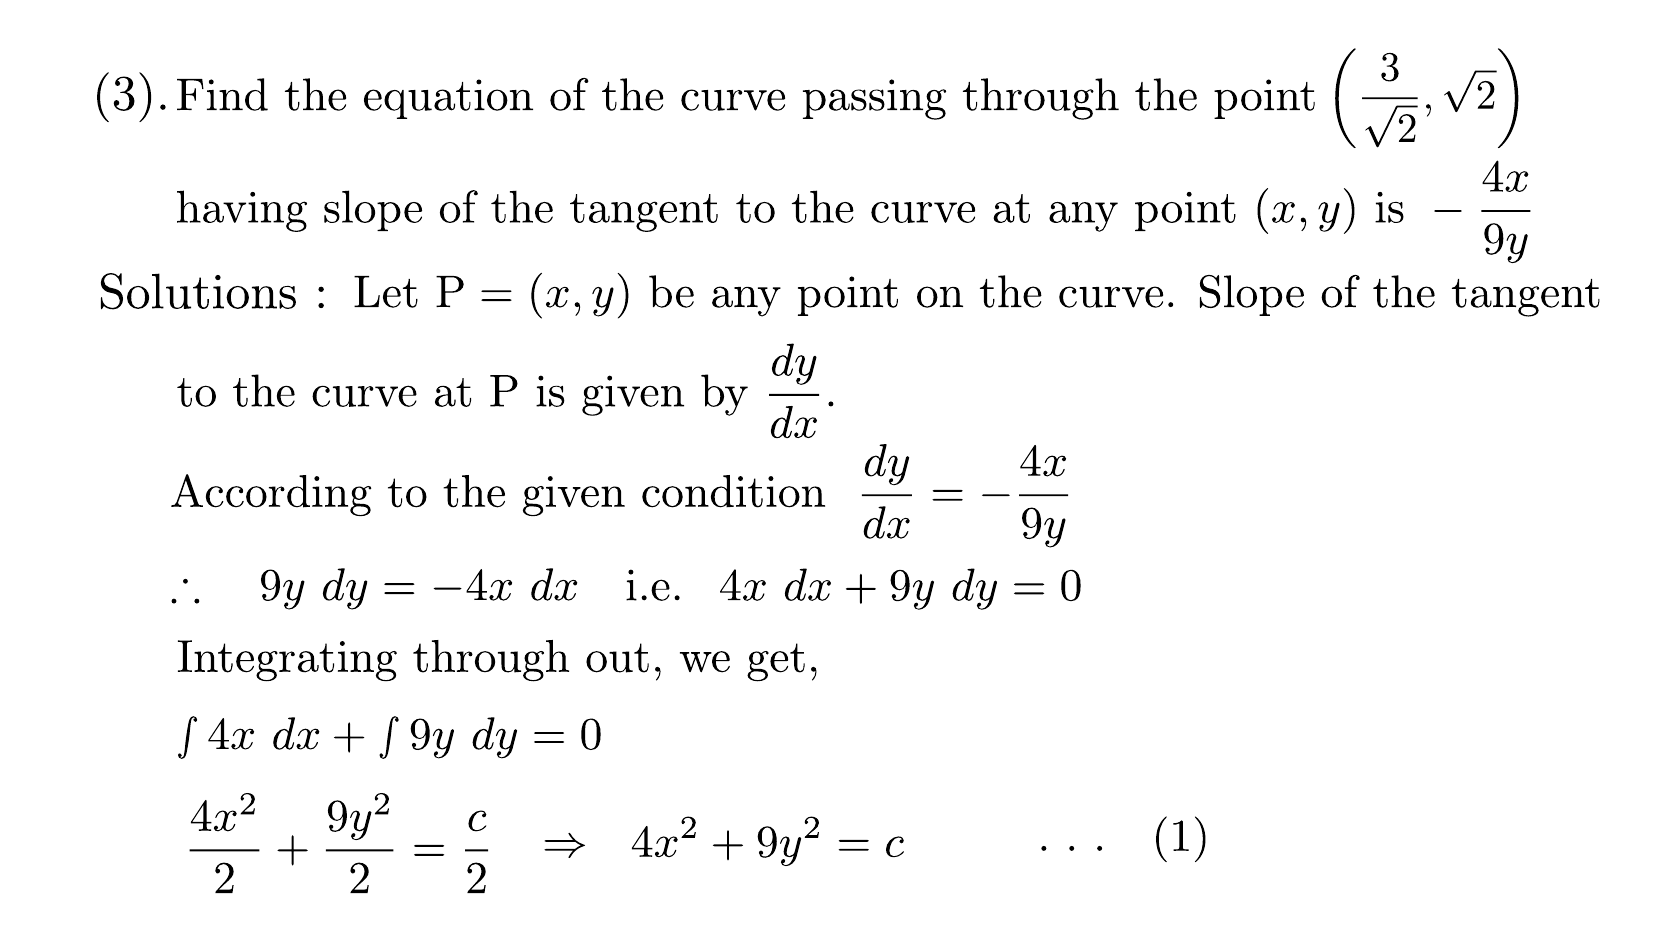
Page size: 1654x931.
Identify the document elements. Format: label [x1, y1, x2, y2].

text_box [171, 568, 578, 610]
subtitle [47, 29, 1607, 896]
text_box [1328, 48, 1519, 149]
text_box [177, 716, 601, 759]
text_box [177, 343, 834, 439]
text_box [94, 72, 166, 123]
text_box [354, 272, 1600, 319]
text_box [1039, 816, 1206, 863]
text_box [189, 792, 489, 894]
text_box [100, 273, 324, 310]
text_box [171, 444, 1069, 548]
text_box [177, 639, 817, 682]
text_box [544, 816, 904, 867]
text_box [177, 77, 1315, 120]
text_box [177, 160, 1531, 264]
text_box [626, 568, 1081, 610]
